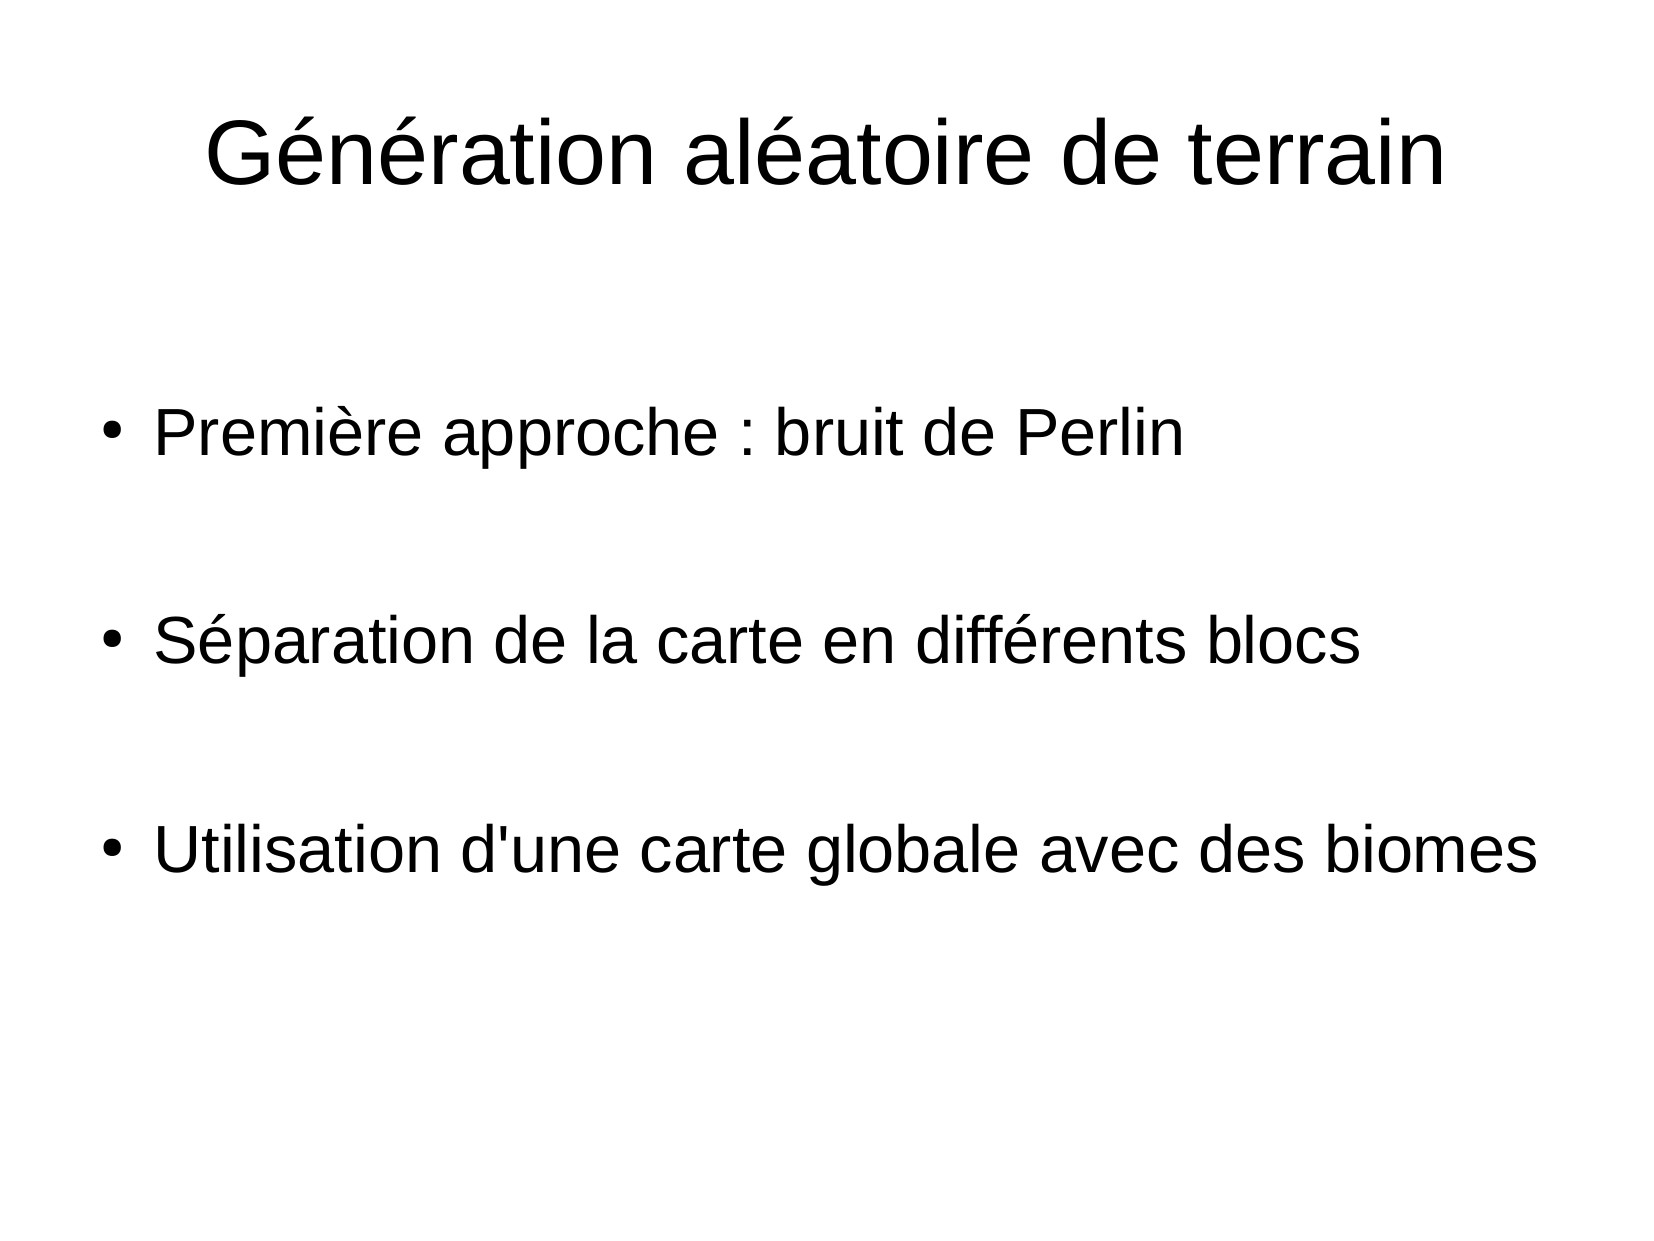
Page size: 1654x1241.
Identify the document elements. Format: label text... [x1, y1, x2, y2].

list Première approche : bruit de Perlin Séparation de la carte en différents blocs Utilisation d'une carte globale avec des biomes [82, 290, 1571, 1010]
title Génération aléatoire de terrain [82, 49, 1571, 257]
